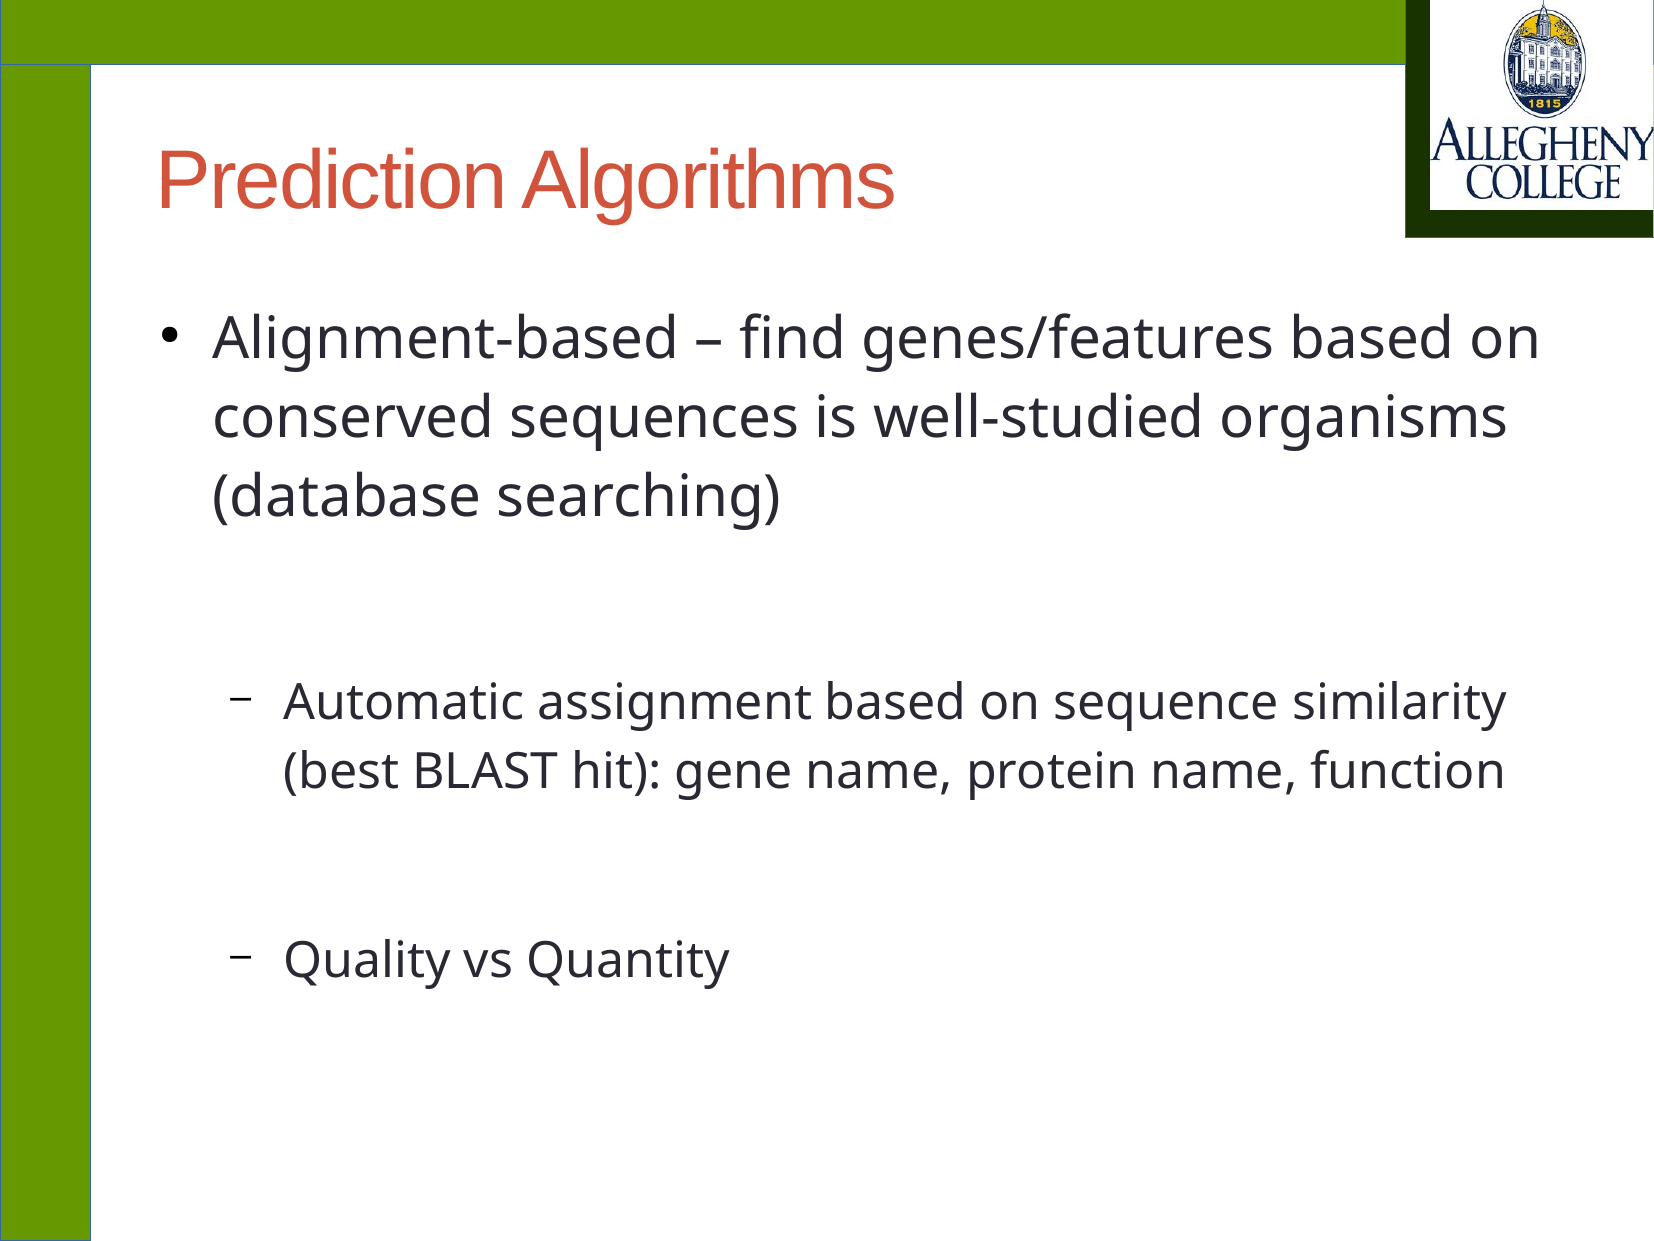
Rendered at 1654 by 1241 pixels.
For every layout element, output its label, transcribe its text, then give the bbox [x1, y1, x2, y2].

picture [1430, 0, 1654, 210]
text_box Prediction Algorithms [155, 105, 1030, 256]
text_box [0, 0, 1654, 1241]
list Alignment-based – find genes/features based on conserved sequences is well-studied organisms (database searching) Automatic assignment based on sequence similarity (best BLAST hit): gene name, protein name, function Quality vs Quantity [141, 296, 1591, 1093]
